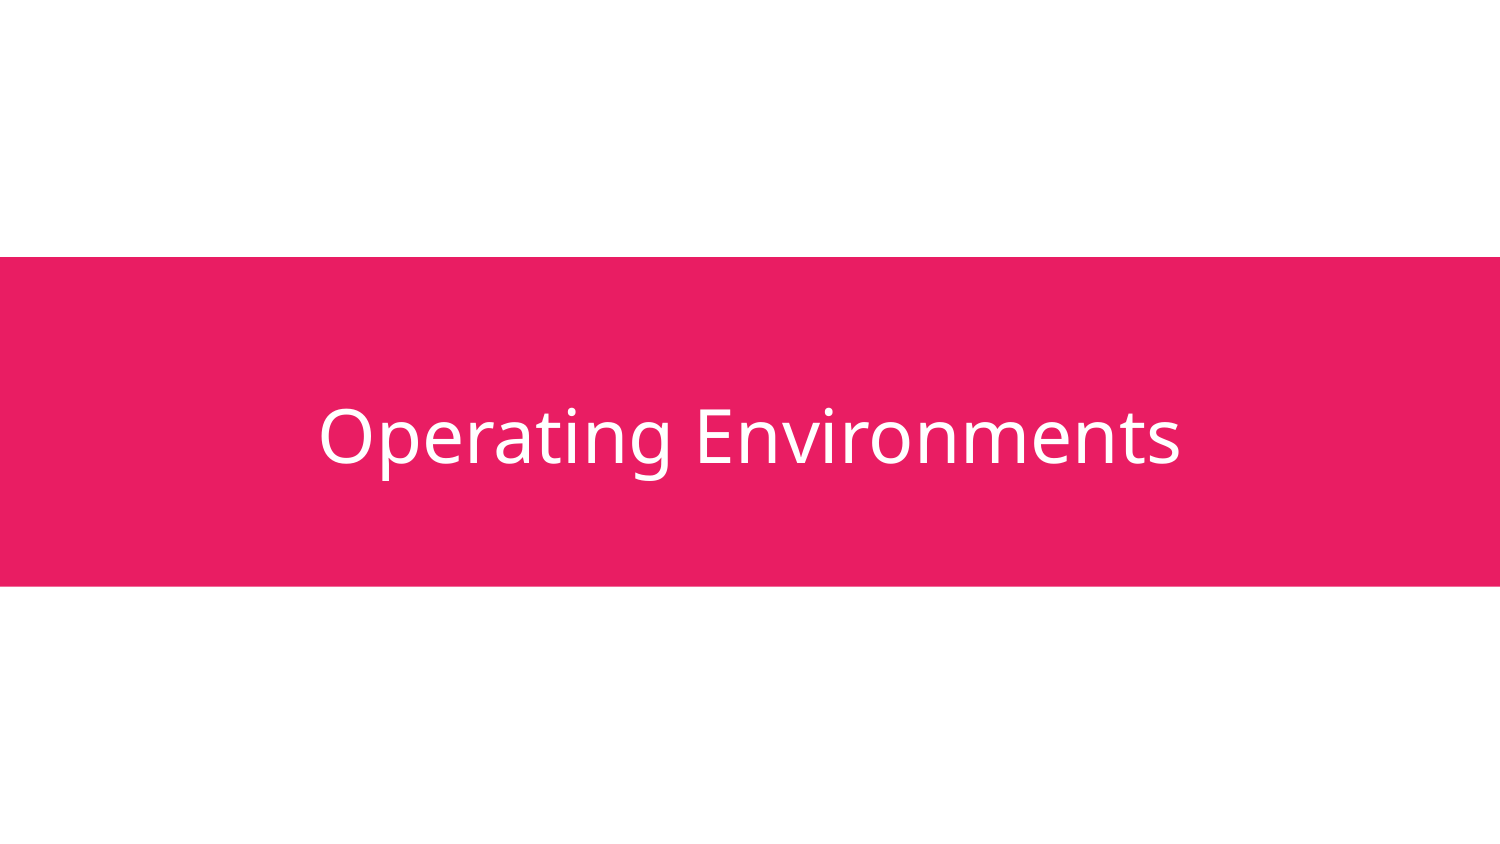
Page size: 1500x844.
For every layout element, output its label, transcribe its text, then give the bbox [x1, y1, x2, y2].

title Operating Environments [70, 309, 1430, 559]
